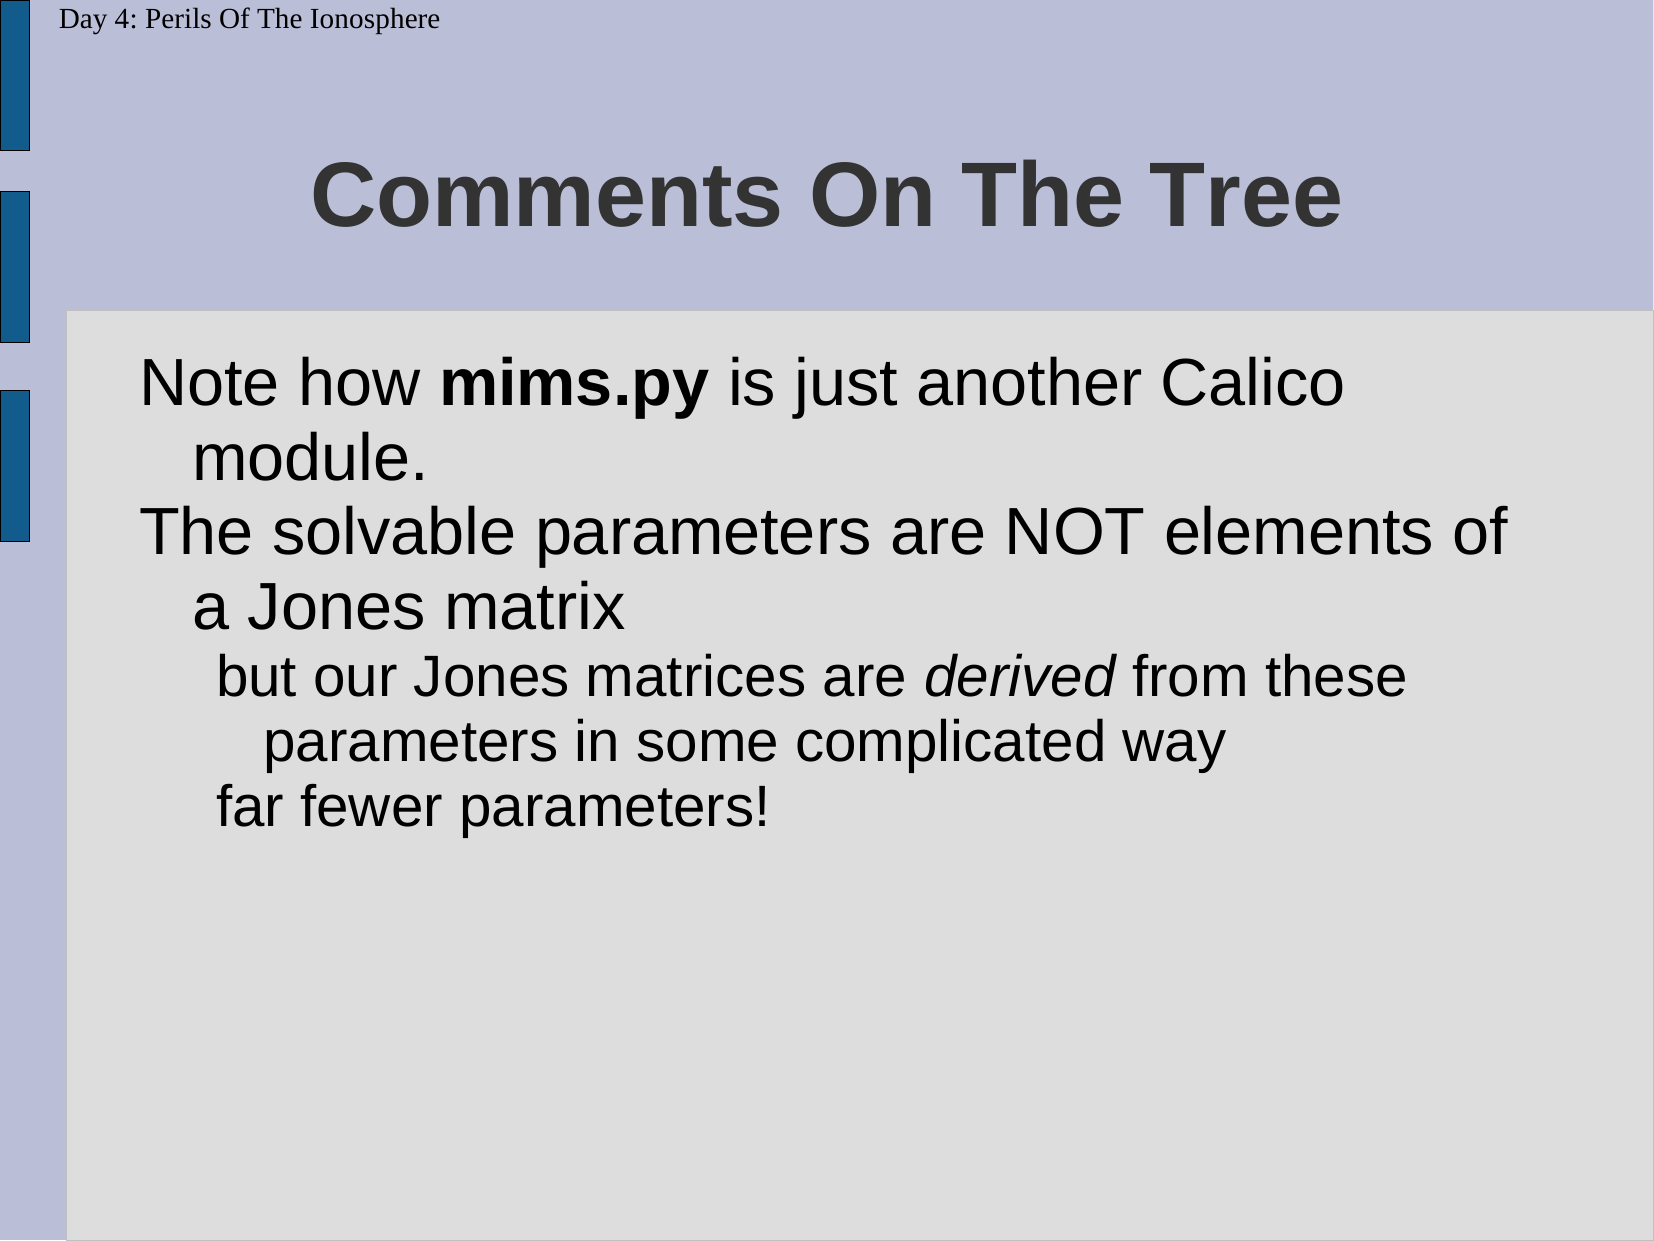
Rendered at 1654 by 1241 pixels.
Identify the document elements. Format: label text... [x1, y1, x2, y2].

title Comments On The Tree [121, 98, 1534, 291]
list Note how mims.py is just another Calico module. The solvable parameters are NOT elements of a Jones matrix but our Jones matrices are derived from these parameters in some complicated way far fewer parameters! [121, 344, 1534, 1112]
